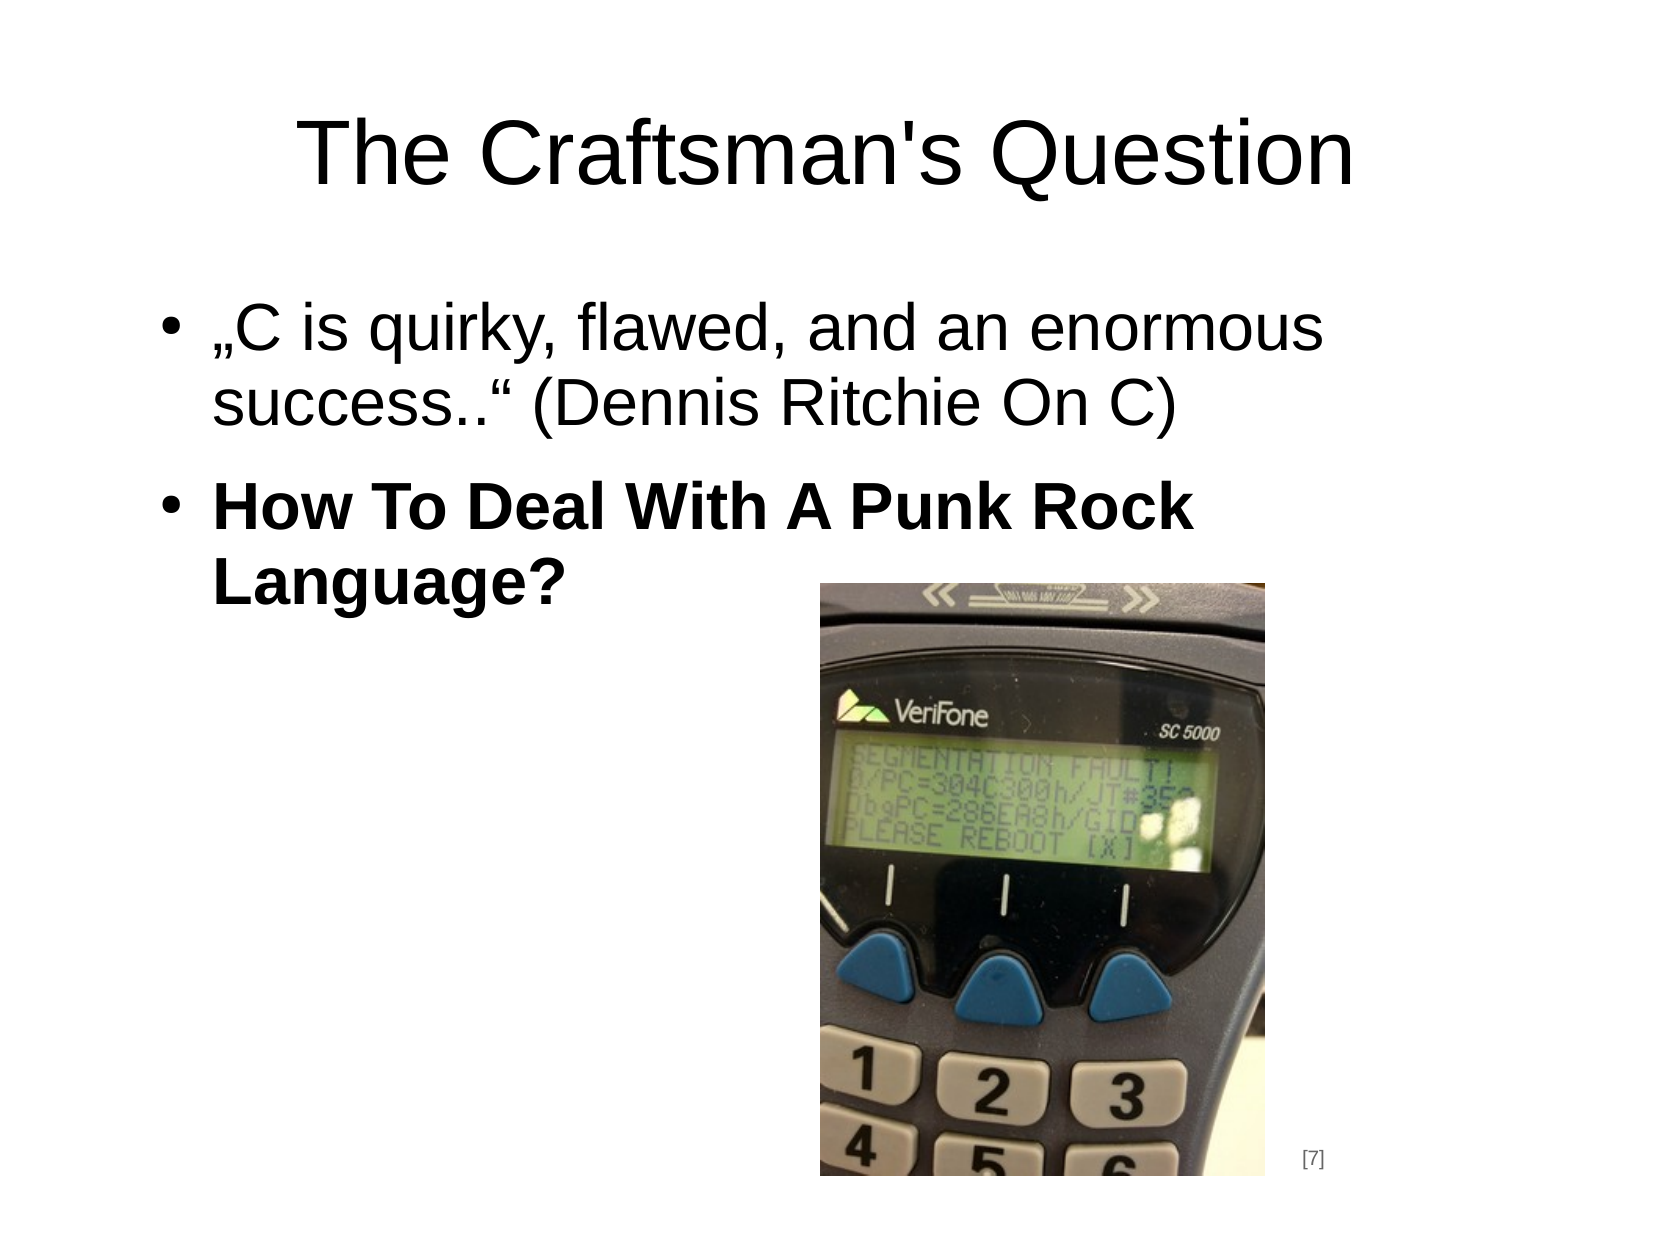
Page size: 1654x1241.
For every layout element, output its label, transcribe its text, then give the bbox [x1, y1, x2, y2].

list „C is quirky, flawed, and an enormous success..“ (Dennis Ritchie On C) How To Deal With A Punk Rock Language? [141, 290, 1501, 1010]
title The Craftsman's Question [82, 49, 1571, 257]
text_box [7] [1287, 1139, 1364, 1178]
picture [820, 583, 1265, 1176]
